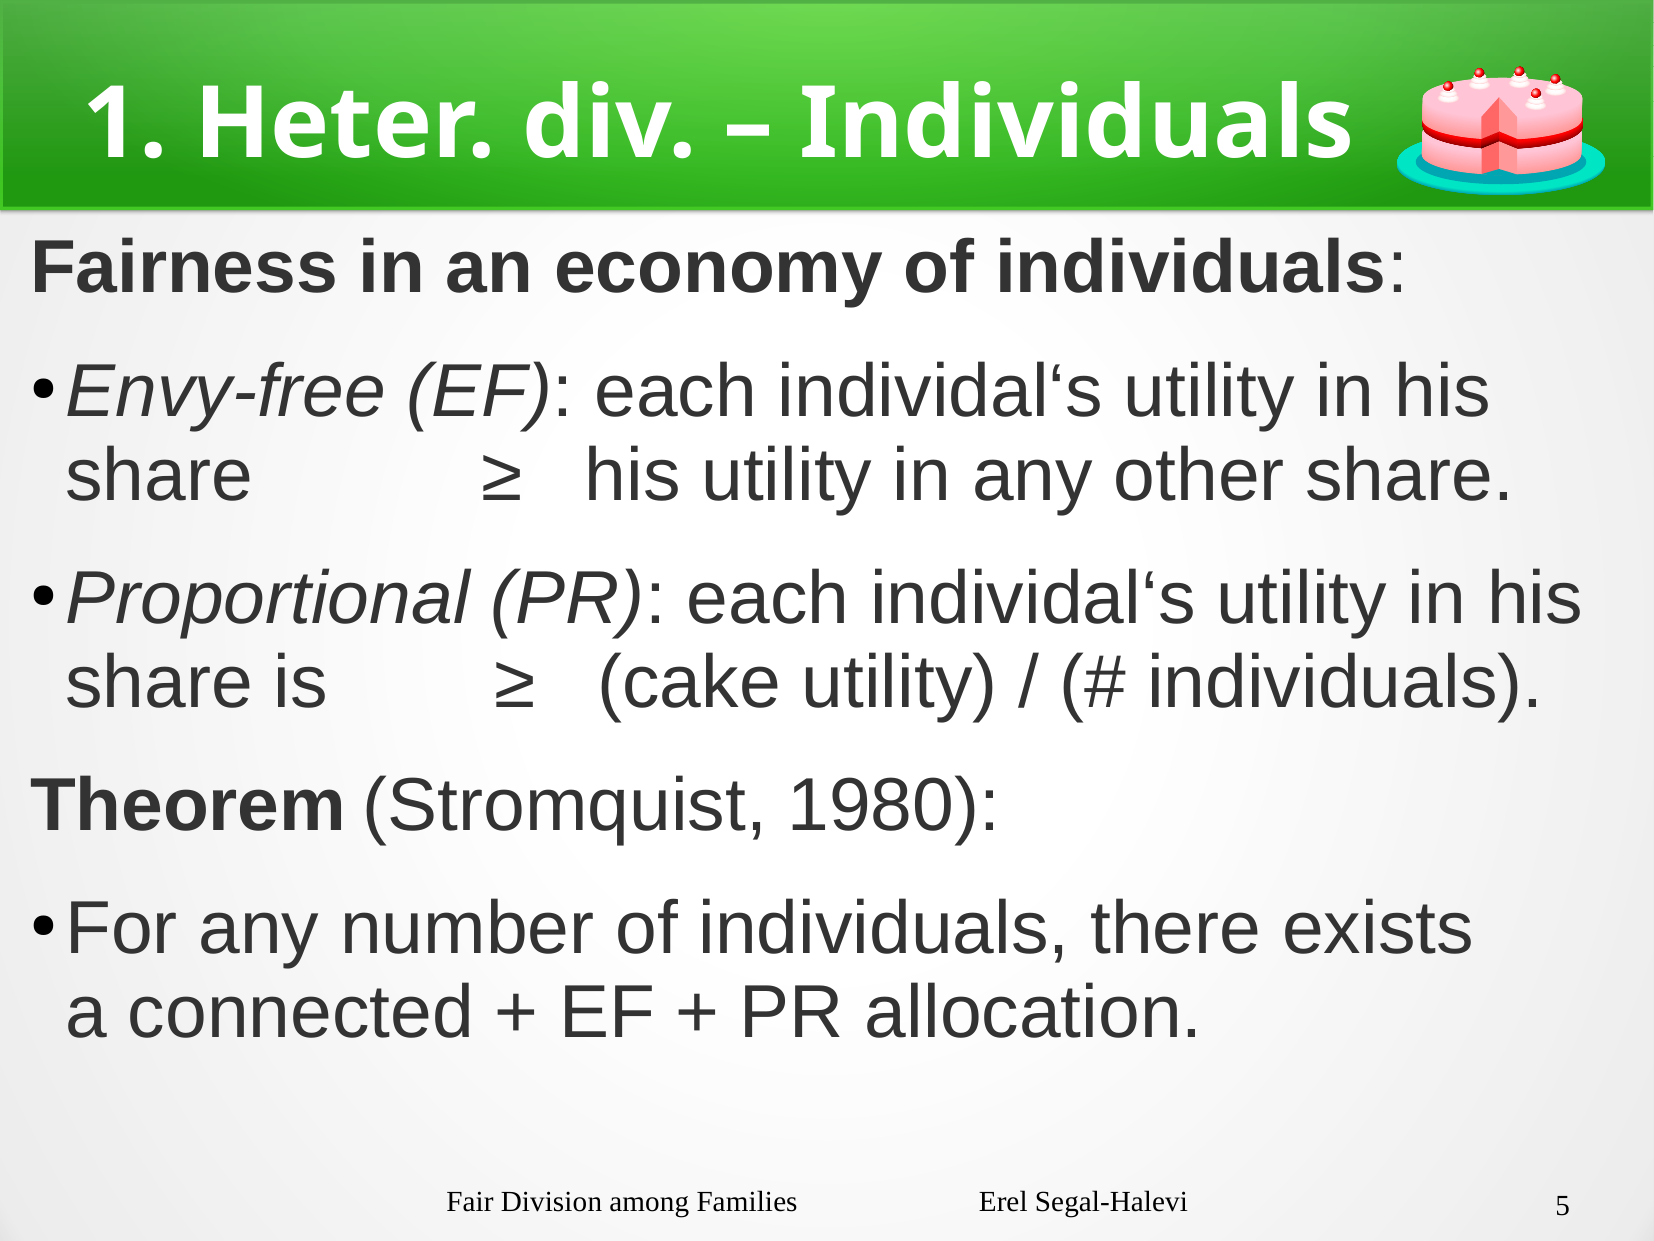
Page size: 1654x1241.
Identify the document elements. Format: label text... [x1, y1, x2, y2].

list Fairness in an economy of individuals: Envy-free (EF): each individal‘s utility in his share ≥ his utility in any other share. Proportional (PR): each individal‘s utility in his share is ≥ (cake utility) / (# individuals). Theorem (Stromquist, 1980): For any number of individuals, there exists a connected + EF + PR allocation. [30, 225, 1636, 1066]
picture [1397, 66, 1606, 196]
title 1. Heter. div. – Individuals [82, 0, 1381, 225]
